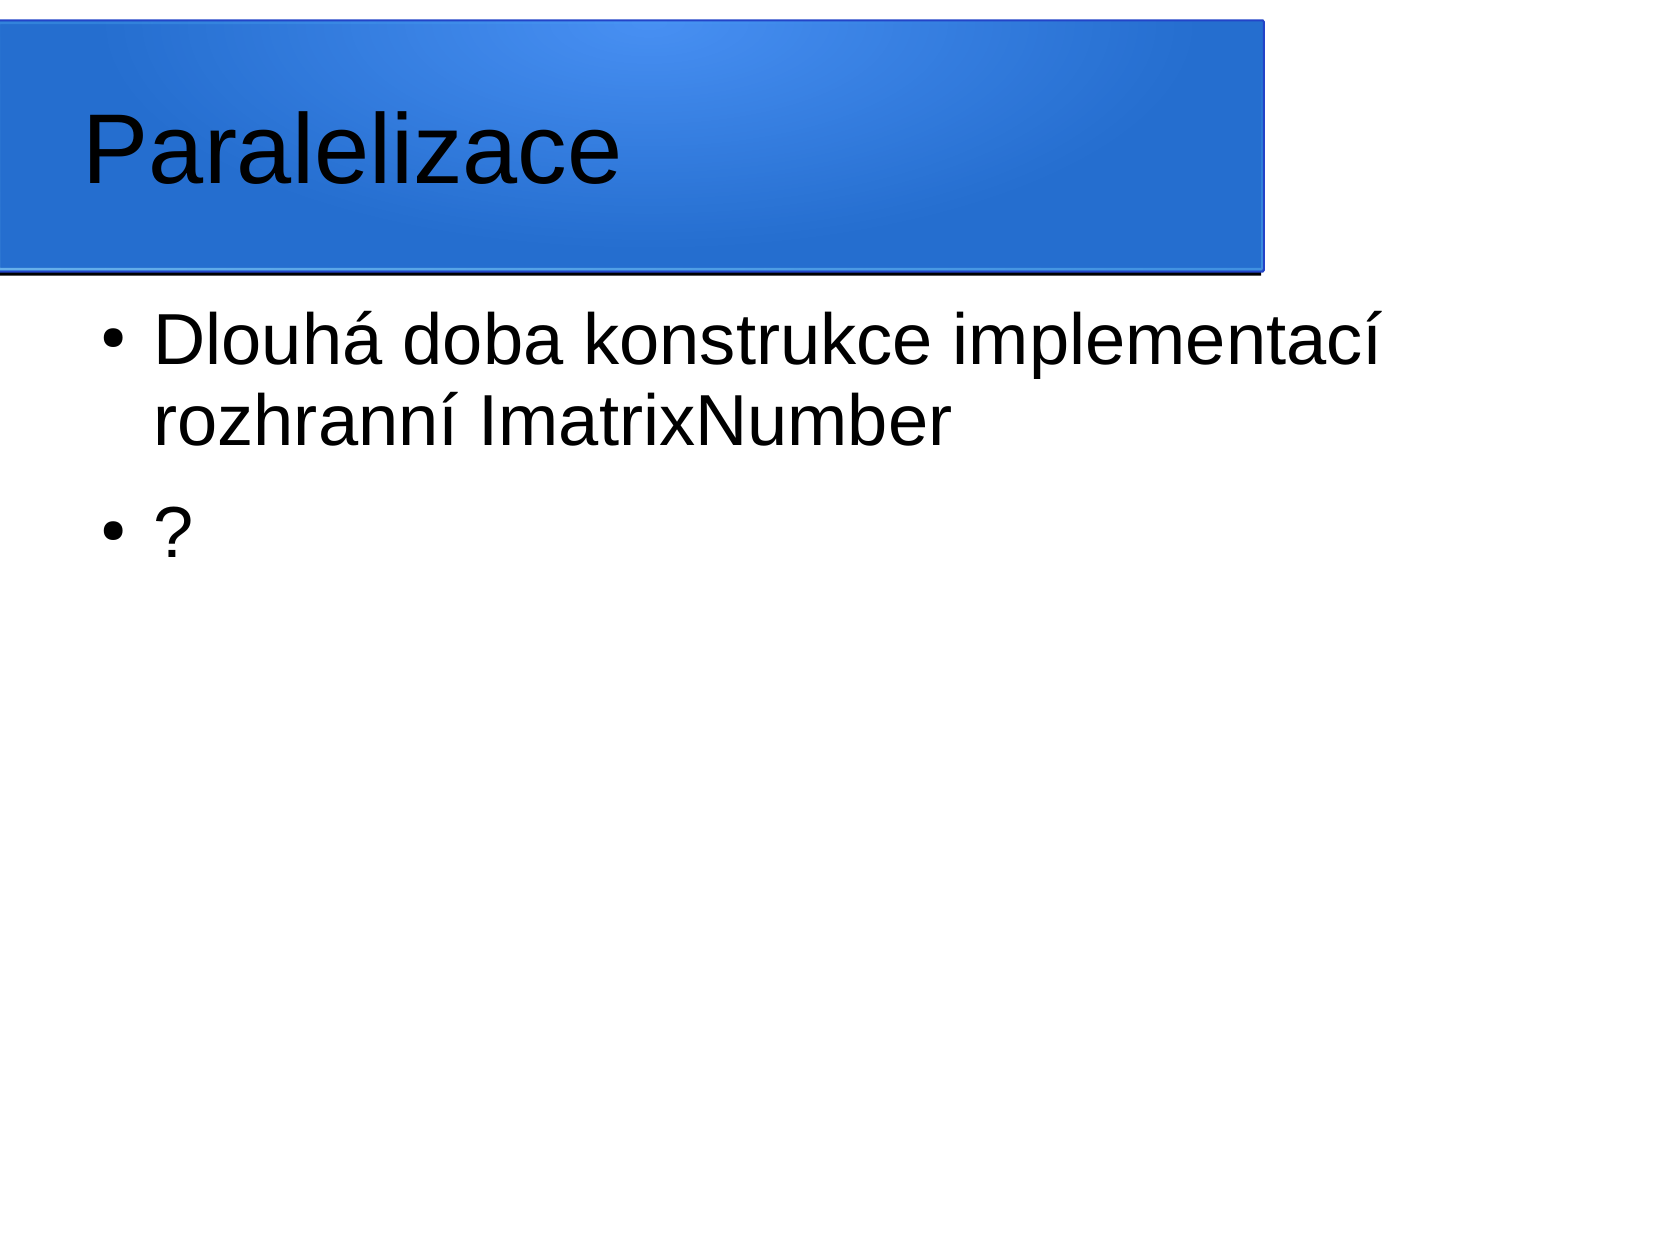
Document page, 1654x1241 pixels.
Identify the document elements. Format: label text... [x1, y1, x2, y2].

list Dlouhá doba konstrukce implementací rozhranní ImatrixNumber ? [82, 299, 1571, 1019]
title Paralelizace [82, 47, 1235, 252]
